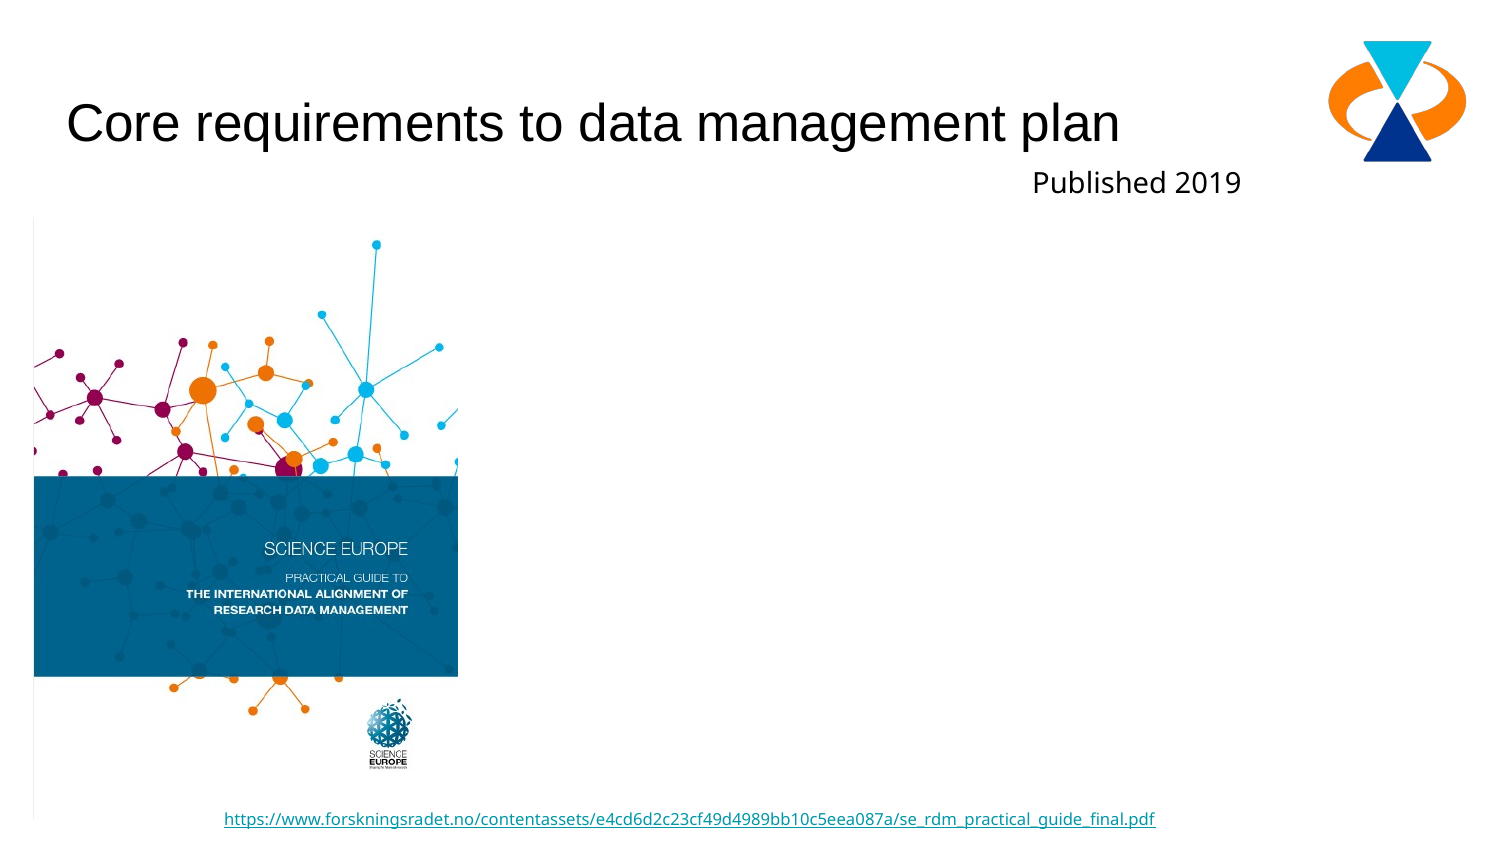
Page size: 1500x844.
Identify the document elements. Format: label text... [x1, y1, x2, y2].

picture [308, 543, 319, 554]
picture [291, 574, 312, 581]
picture [285, 605, 315, 614]
picture [392, 589, 407, 598]
picture [369, 574, 376, 581]
picture [391, 541, 406, 550]
picture [214, 604, 270, 615]
picture [320, 605, 408, 614]
picture [323, 542, 335, 555]
picture [33, 217, 458, 819]
title Core requirements to data management plan [51, 72, 1311, 167]
picture [361, 542, 377, 554]
picture [1311, 15, 1483, 158]
picture [266, 606, 281, 614]
picture [266, 543, 279, 554]
picture [335, 575, 346, 581]
text_box https://www.forskningsradet.no/contentassets/e4cd6d2c23cf49d4989bb10c5eea087a/se_rdm_practical_guide_final.pdf [212, 797, 1258, 839]
picture [315, 589, 387, 598]
picture [349, 542, 360, 555]
picture [215, 590, 311, 598]
text_box Published 2019 [1020, 158, 1500, 202]
picture [289, 543, 299, 555]
picture [383, 543, 395, 554]
picture [187, 589, 210, 599]
